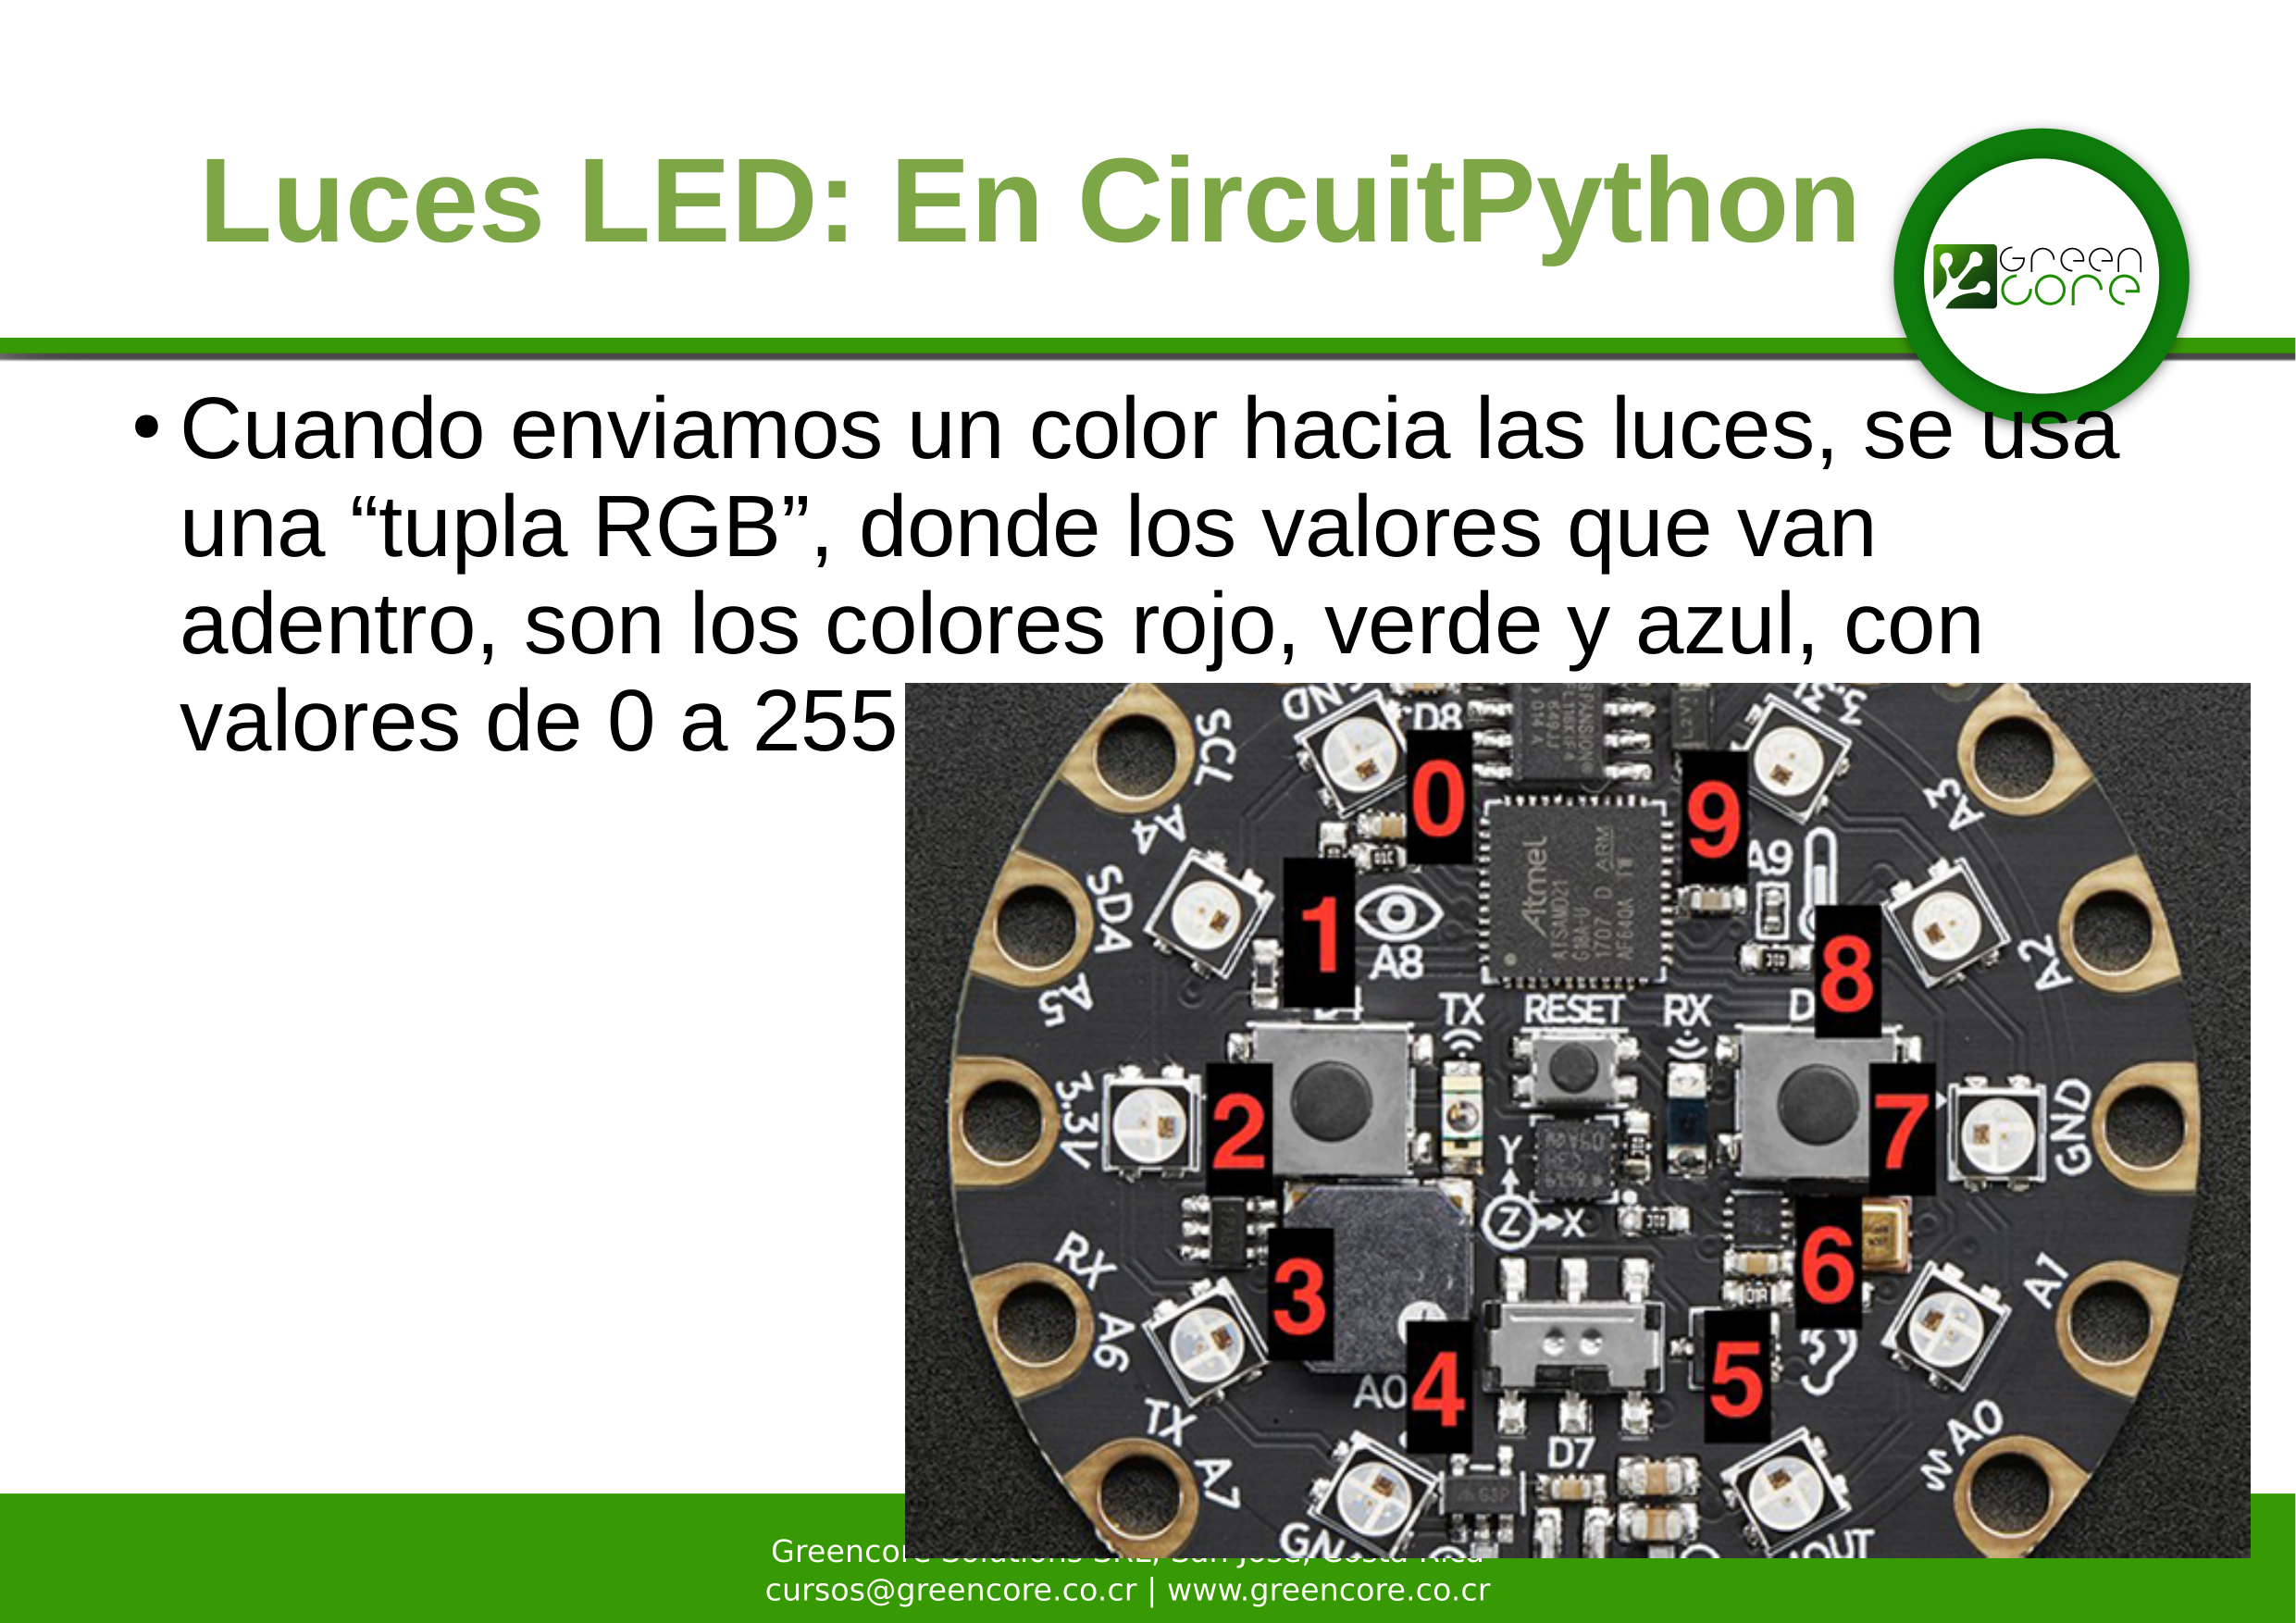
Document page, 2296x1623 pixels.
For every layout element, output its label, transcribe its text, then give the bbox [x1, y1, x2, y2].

title Luces LED: En CircuitPython [115, 64, 2181, 336]
picture [0, 0, 2296, 1623]
list Cuando enviamos un color hacia las luces, se usa una “tupla RGB”, donde los valores que van adentro, son los colores rojo, verde y azul, con valores de 0 a 255 [115, 379, 2181, 1489]
